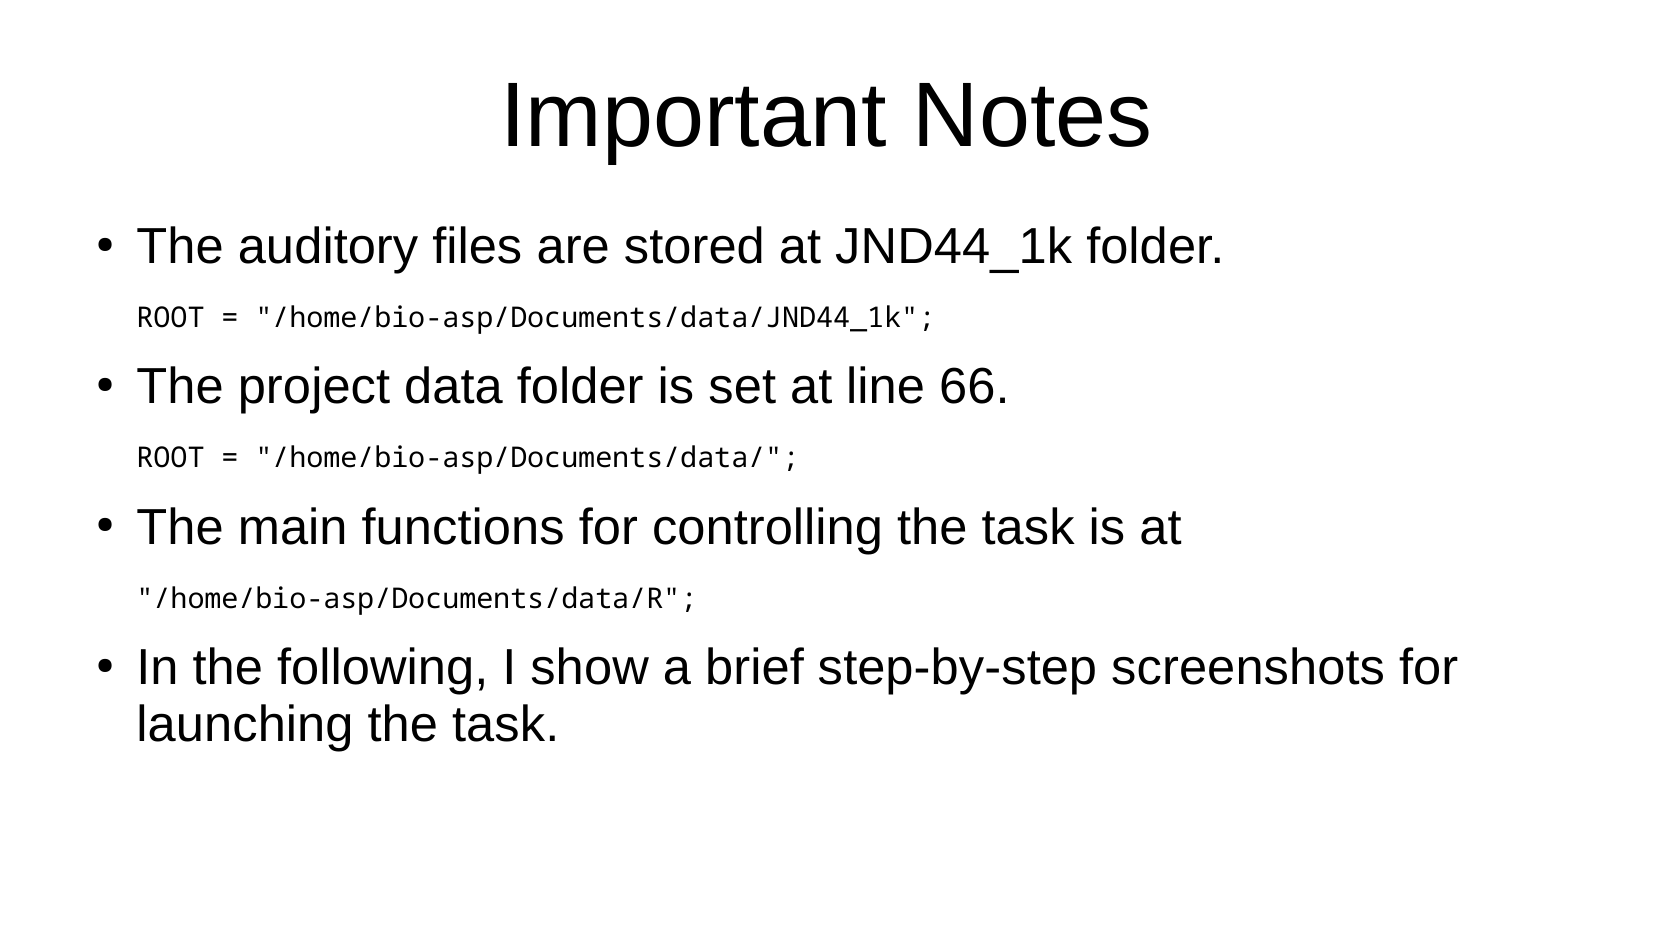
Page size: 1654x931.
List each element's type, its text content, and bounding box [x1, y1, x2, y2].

list The auditory files are stored at JND44_1k folder. ROOT = "/home/bio-asp/Documents/data/JND44_1k"; The project data folder is set at line 66. ROOT = "/home/bio-asp/Documents/data/"; The main functions for controlling the task is at "/home/bio-asp/Documents/data/R"; In the following, I show a brief step-by-step screenshots for launching the task. [82, 217, 1571, 758]
title Important Notes [82, 37, 1571, 193]
